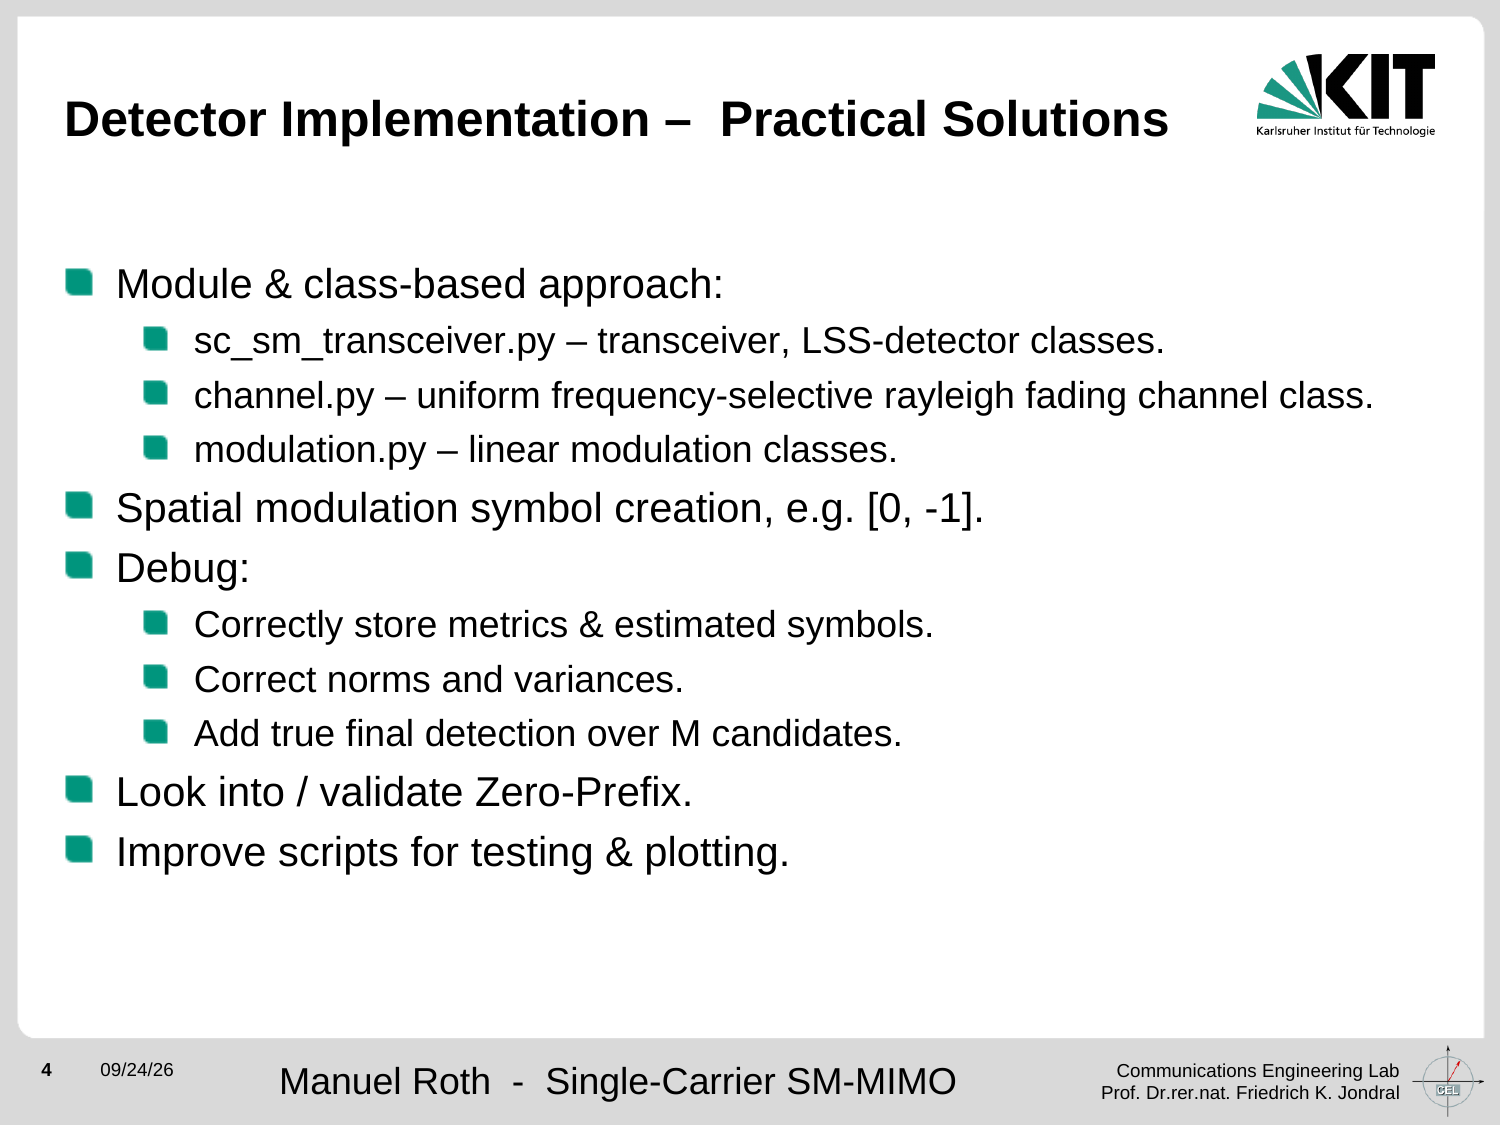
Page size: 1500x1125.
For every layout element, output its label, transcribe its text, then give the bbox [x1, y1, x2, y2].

title Detector Implementation – Practical Solutions [64, 54, 1198, 147]
picture [0, 0, 1500, 1125]
list Module & class-based approach: sc_sm_transceiver.py – transceiver, LSS-detector classes. channel.py – uniform frequency-selective rayleigh fading channel class. modulation.py – linear modulation classes. Spatial modulation symbol creation, e.g. [0, -1]. Debug: Correctly store metrics & estimated symbols. Correct norms and variances. Add true final detection over M candidates. Look into / validate Zero-Prefix. Improve scripts for testing & plotting. [64, 196, 1436, 1000]
